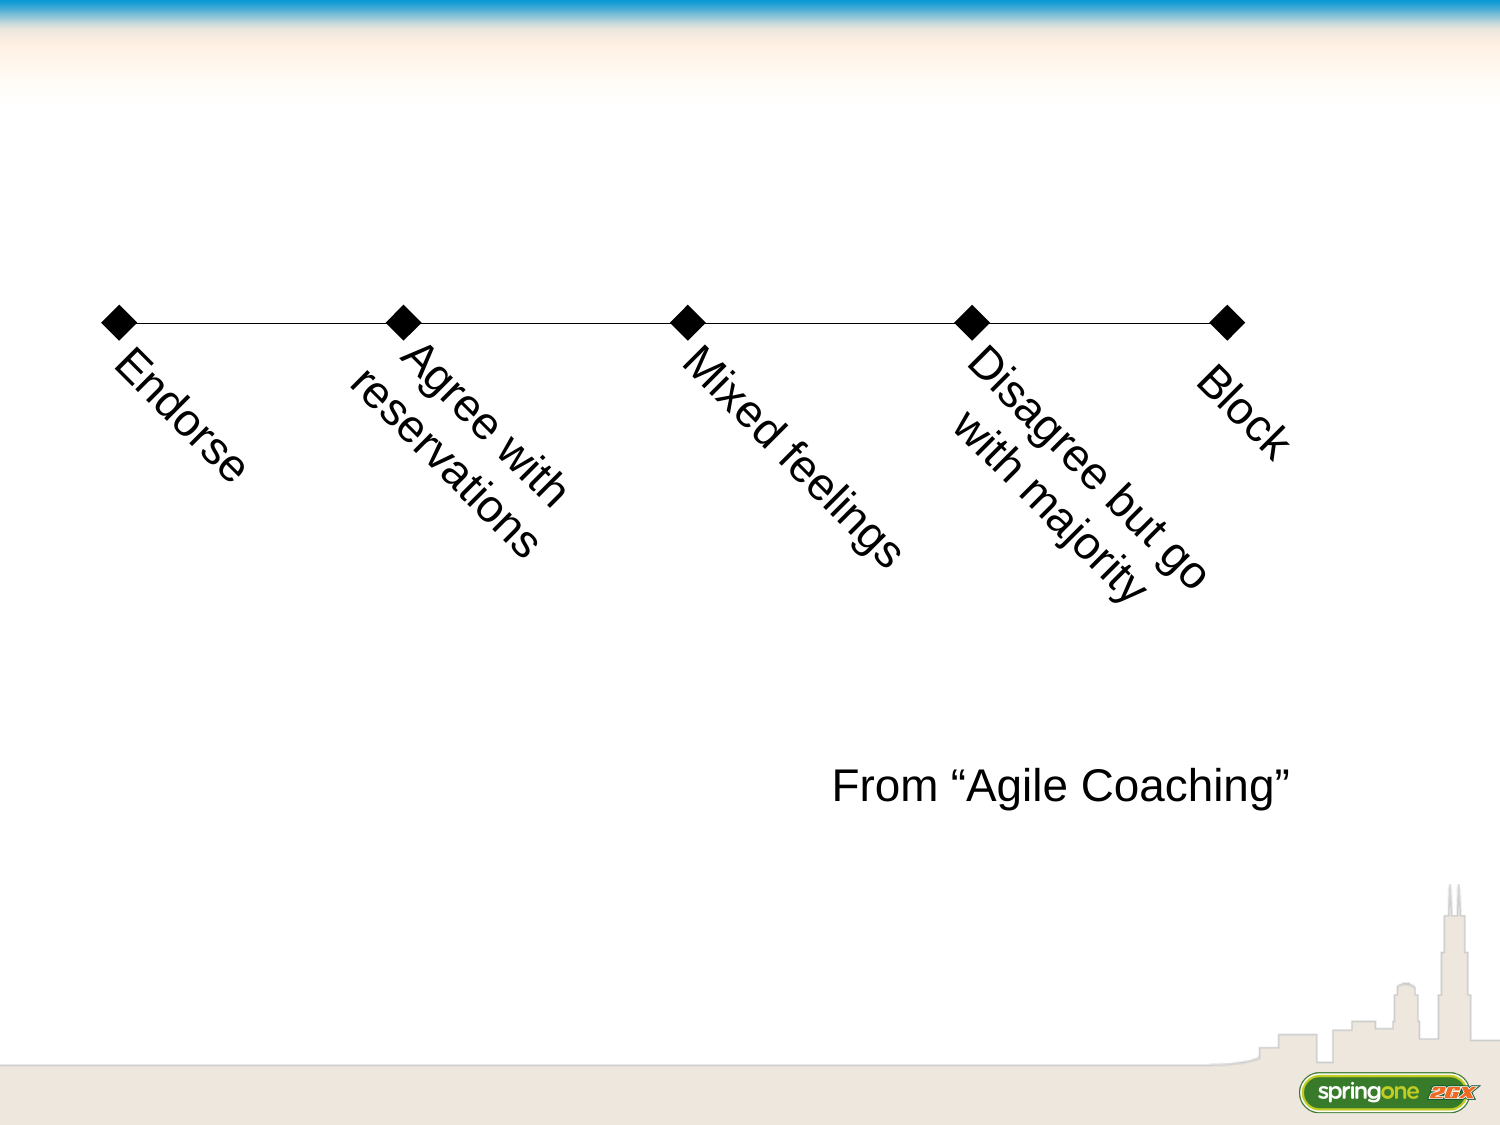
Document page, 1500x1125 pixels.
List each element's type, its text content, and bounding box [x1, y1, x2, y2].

text_box Endorse [84, 318, 301, 534]
picture [0, 3, 1500, 1125]
text_box Block [1167, 335, 1339, 507]
text_box Agree with reservations [321, 298, 636, 612]
text_box Mixed feelings [650, 316, 962, 628]
text_box From “Agile Coaching” [816, 748, 1351, 826]
text_box Disagree but go with majority [899, 316, 1269, 686]
